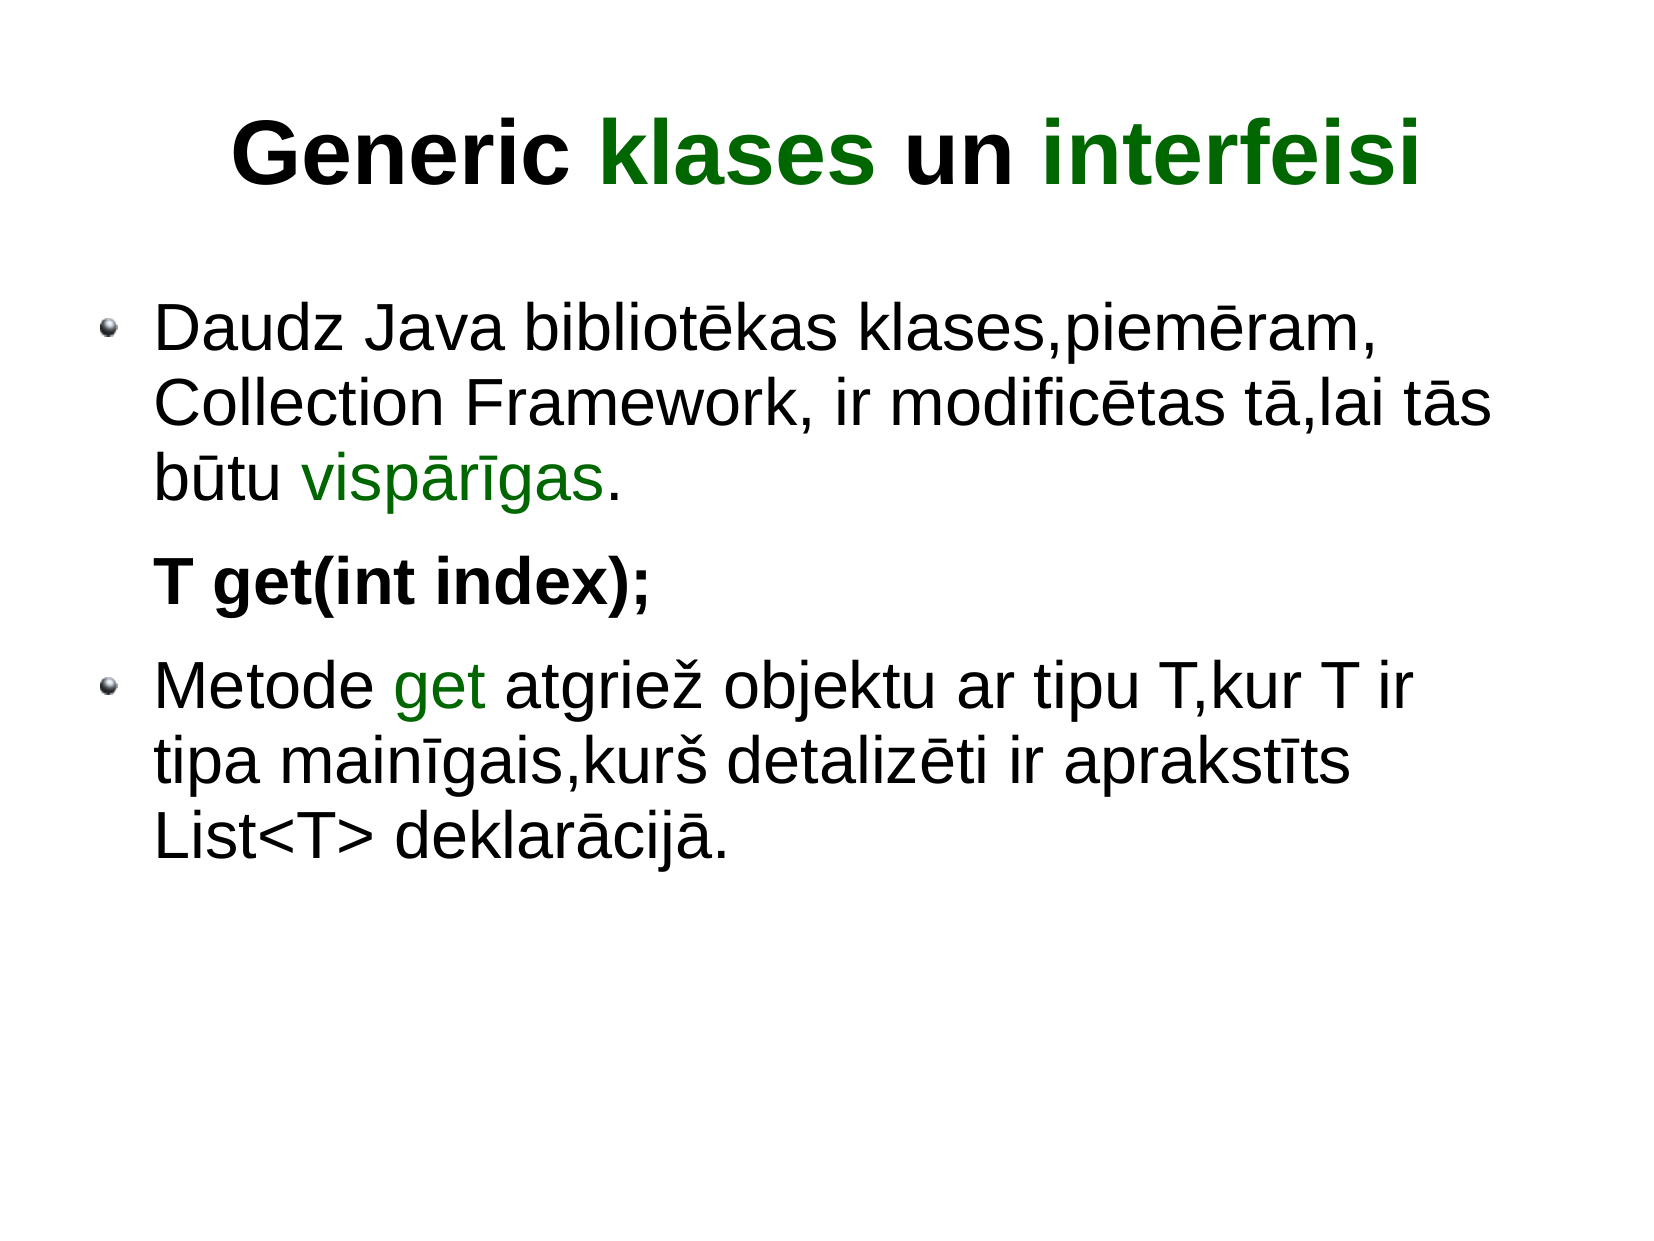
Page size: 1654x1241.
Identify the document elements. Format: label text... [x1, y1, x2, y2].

title Generic klases un interfeisi [82, 49, 1571, 257]
list Daudz Java bibliotēkas klases,piemēram, Collection Framework, ir modificētas tā,lai tās būtu vispārīgas. T get(int index); Metode get atgriež objektu ar tipu T,kur T ir tipa mainīgais,kurš detalizēti ir aprakstīts List<T> deklarācijā. [82, 290, 1538, 1010]
